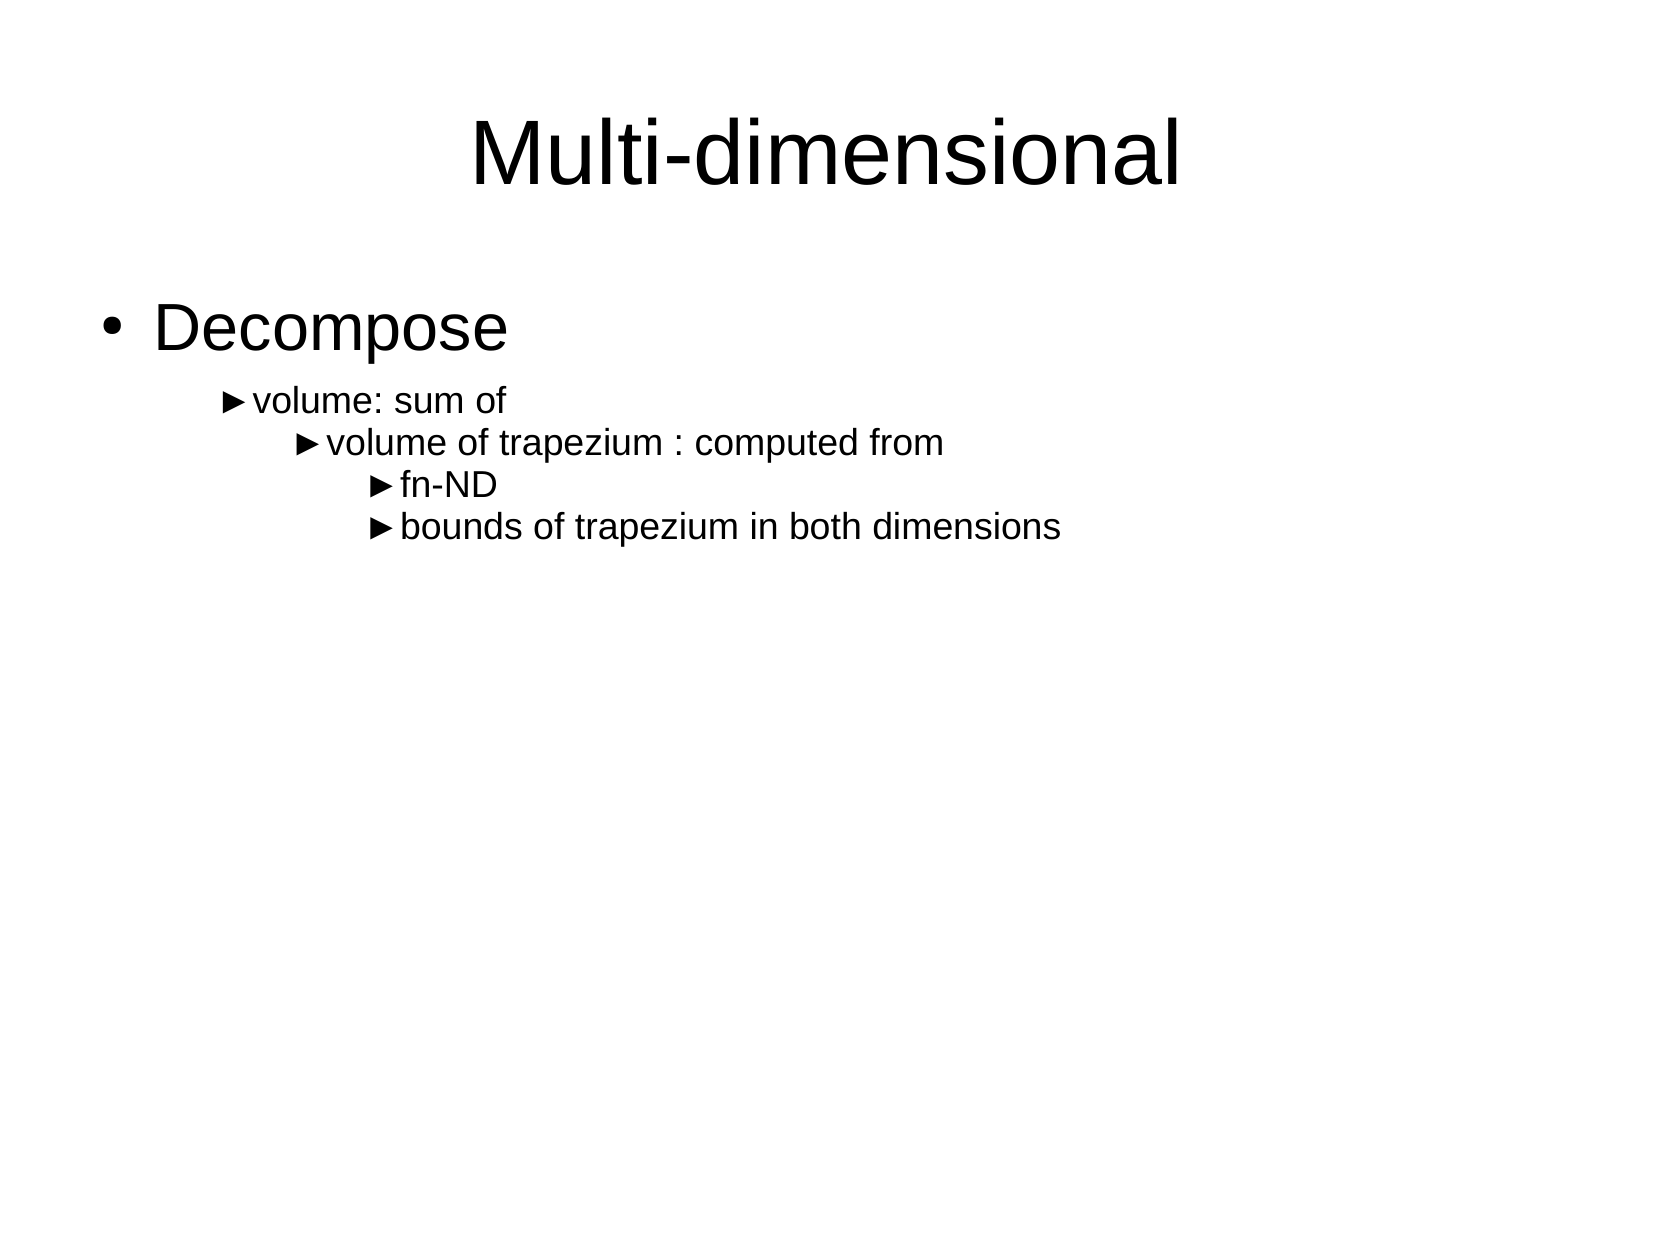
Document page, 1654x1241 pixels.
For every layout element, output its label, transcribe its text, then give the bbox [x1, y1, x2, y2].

title Multi-dimensional [82, 49, 1571, 257]
text_box ►volume: sum of ►volume of trapezium : computed from ►fn-ND ►bounds of trapezium in both dimensions [200, 372, 1182, 556]
list Decompose [82, 290, 1538, 1010]
